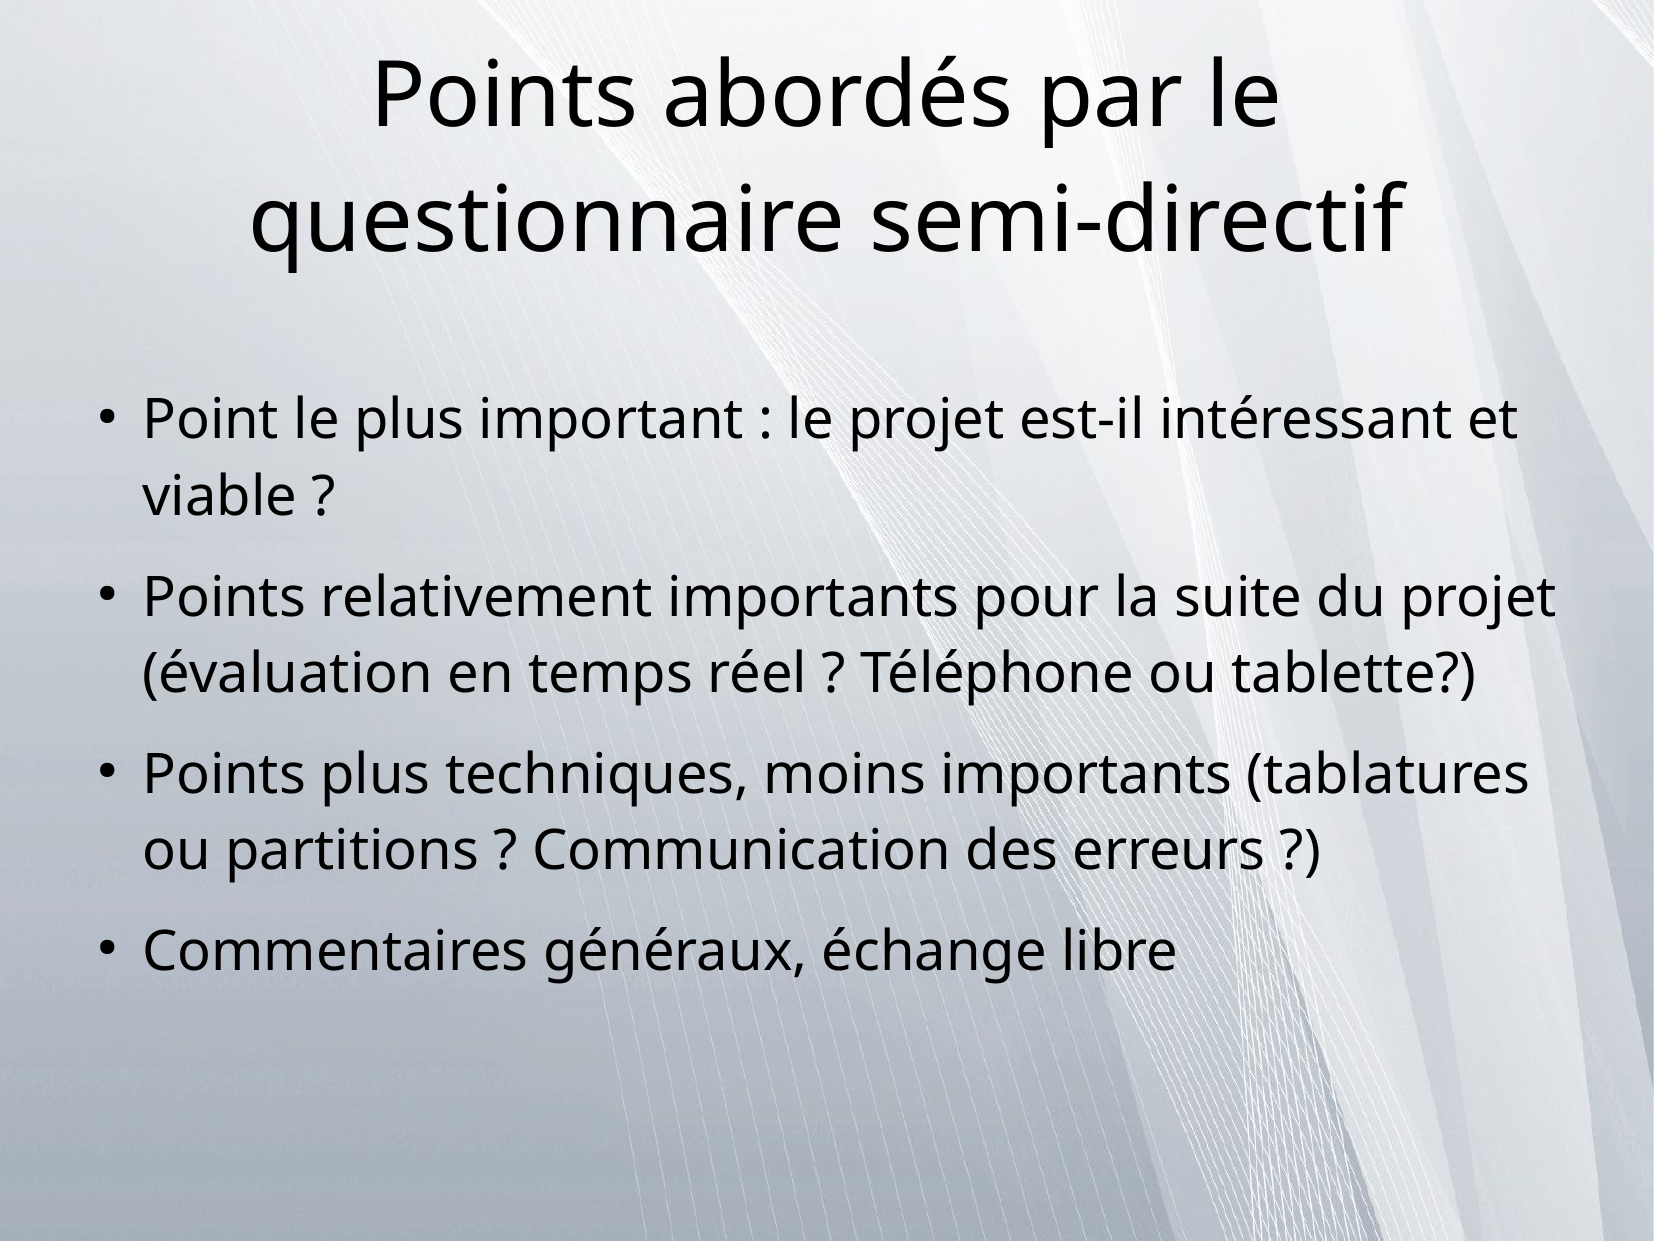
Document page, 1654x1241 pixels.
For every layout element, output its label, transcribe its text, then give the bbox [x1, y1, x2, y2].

list Point le plus important : le projet est-il intéressant et viable ? Points relativement importants pour la suite du projet (évaluation en temps réel ? Téléphone ou tablette?) Points plus techniques, moins importants (tablatures ou partitions ? Communication des erreurs ?) Commentaires généraux, échange libre [82, 379, 1571, 1099]
title Points abordés par le questionnaire semi-directif [82, 40, 1571, 266]
picture [0, 0, 1654, 1241]
